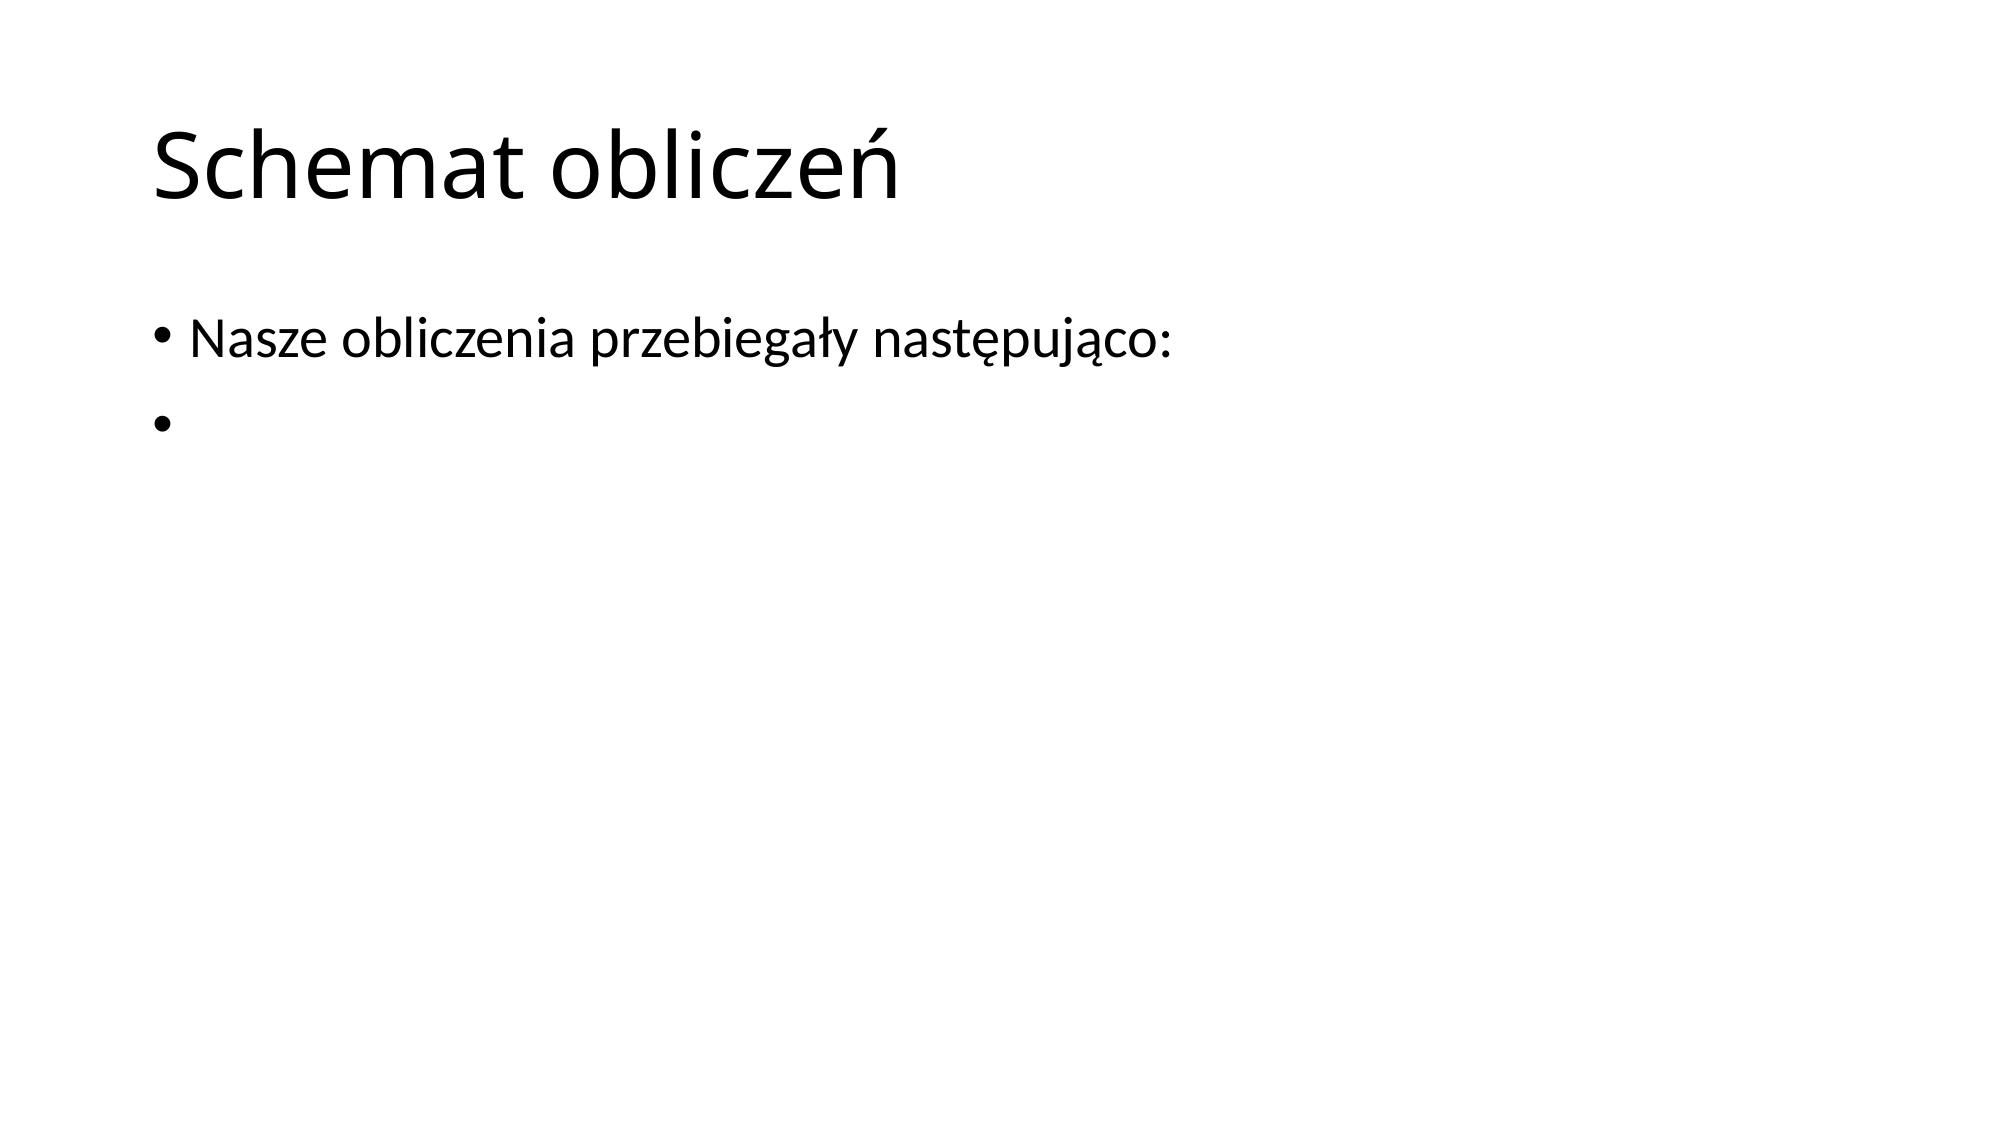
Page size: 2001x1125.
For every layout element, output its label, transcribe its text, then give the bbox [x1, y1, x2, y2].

title Schemat obliczeń [137, 59, 1863, 278]
list Nasze obliczenia przebiegały następująco: [137, 299, 1863, 1014]
